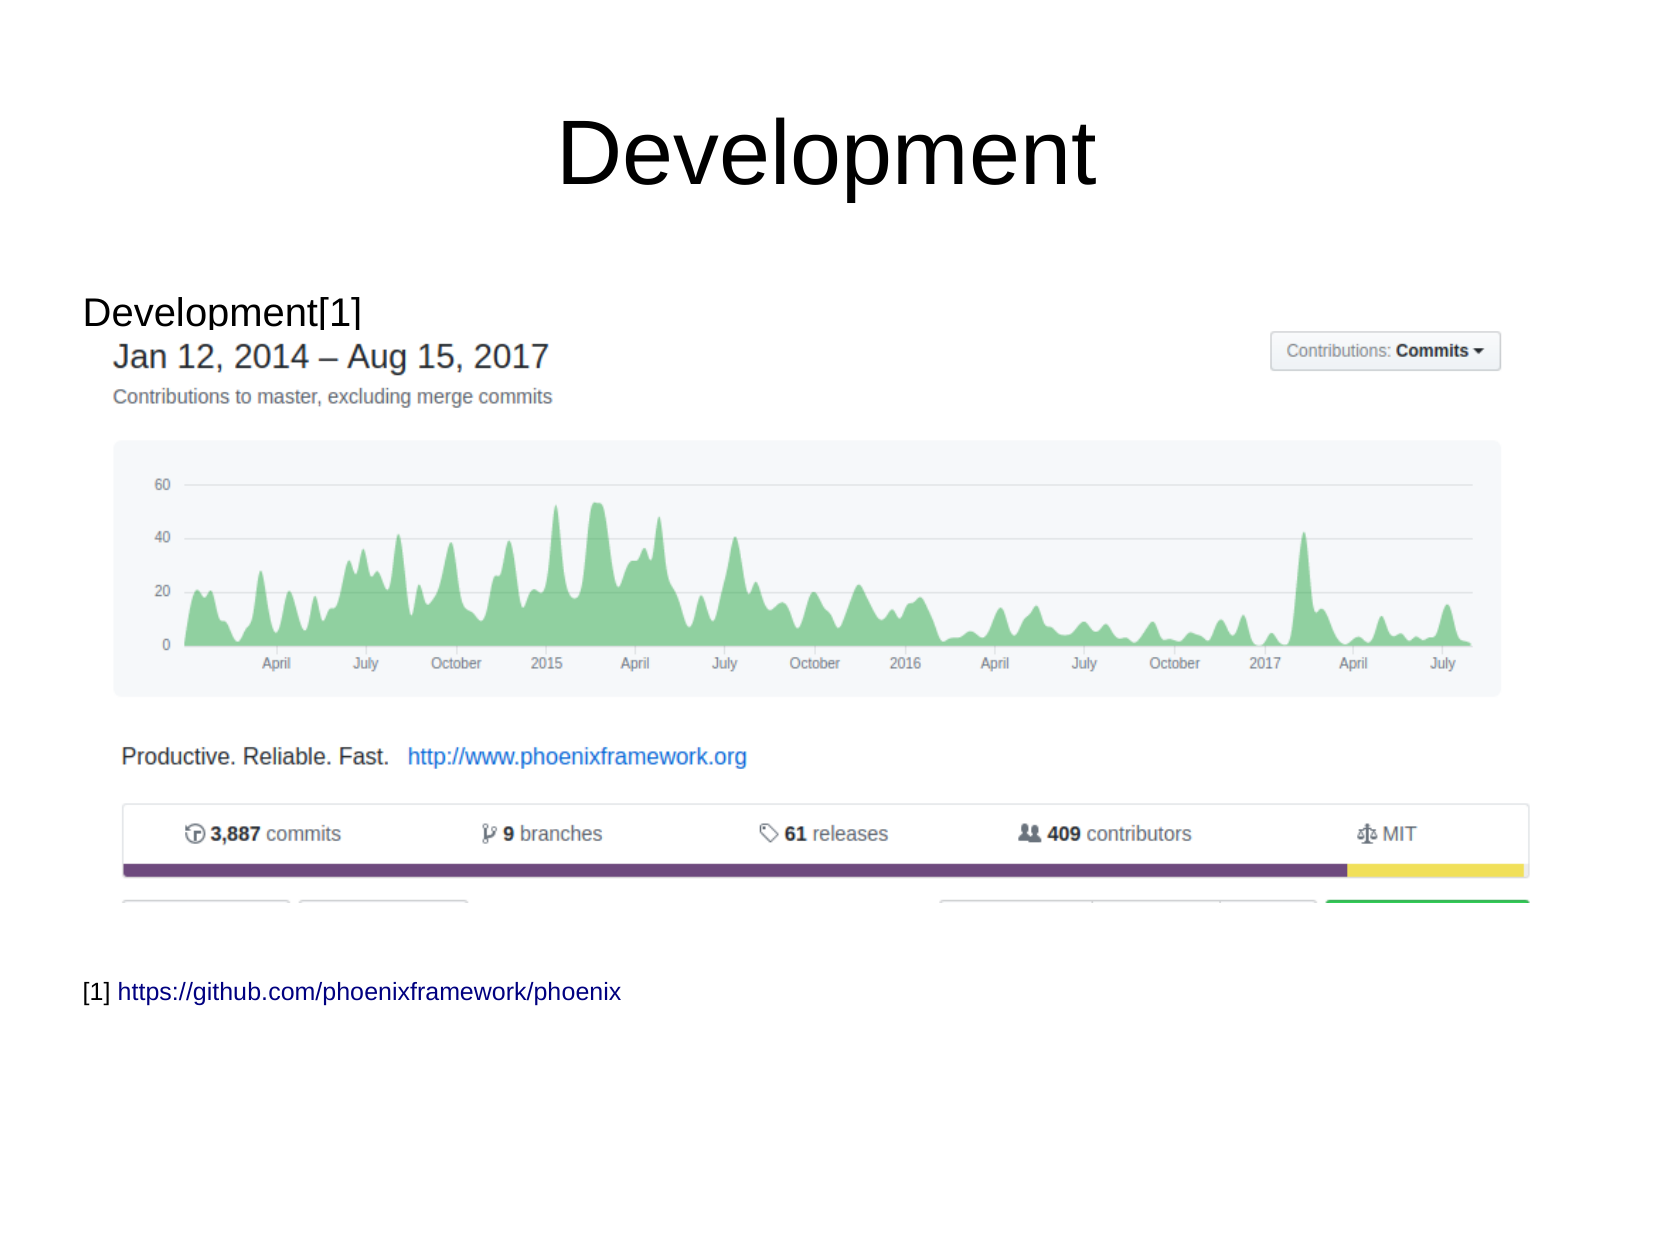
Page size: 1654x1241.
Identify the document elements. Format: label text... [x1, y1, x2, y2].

title Development [82, 49, 1571, 257]
picture [95, 720, 1560, 903]
picture [84, 330, 1548, 707]
list Development[1] [1] https://github.com/phoenixframework/phoenix [82, 290, 1571, 1010]
